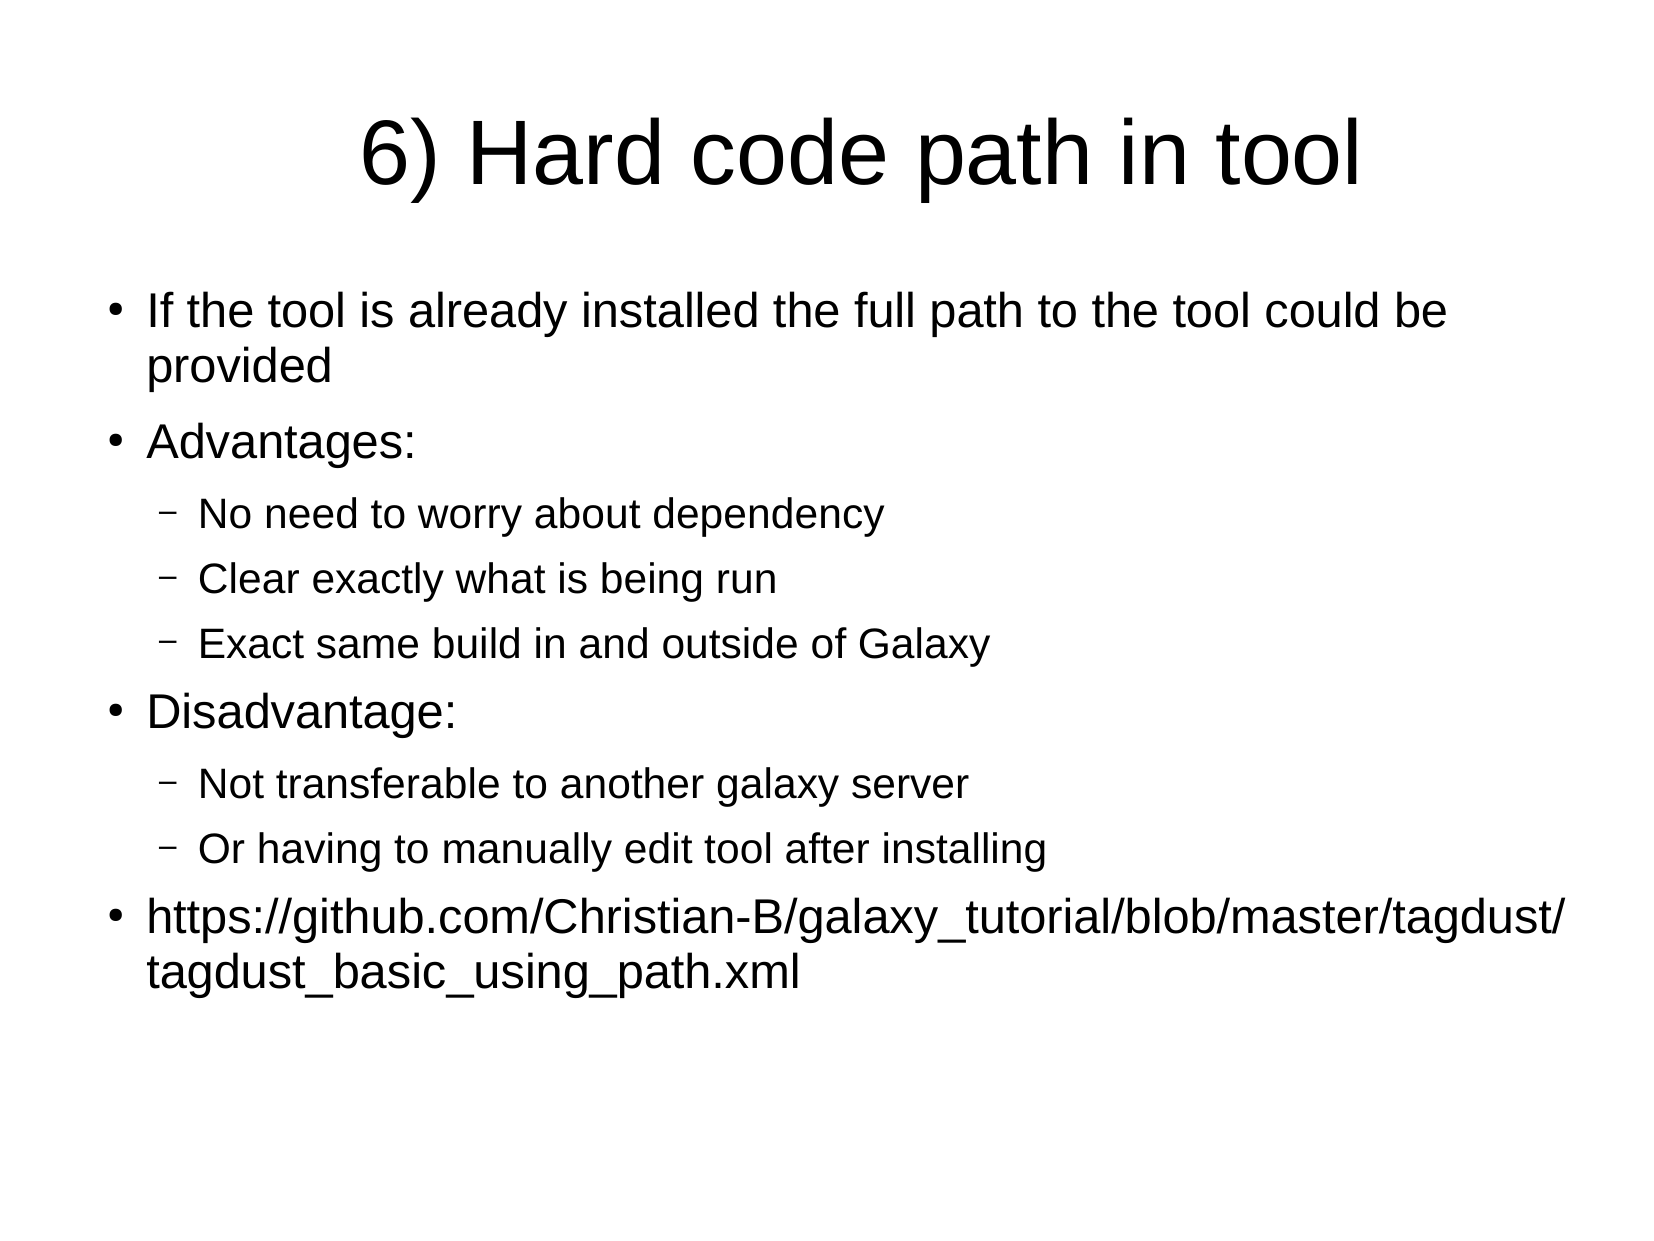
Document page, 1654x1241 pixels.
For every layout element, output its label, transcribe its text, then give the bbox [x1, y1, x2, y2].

list If the tool is already installed the full path to the tool could be provided Advantages: No need to worry about dependency Clear exactly what is being run Exact same build in and outside of Galaxy Disadvantage: Not transferable to another galaxy server Or having to manually edit tool after installing https://github.com/Christian-B/galaxy_tutorial/blob/master/tagdust/tagdust_basic_using_path.xml [94, 283, 1583, 1003]
title 6) Hard code path in tool [82, 49, 1571, 257]
